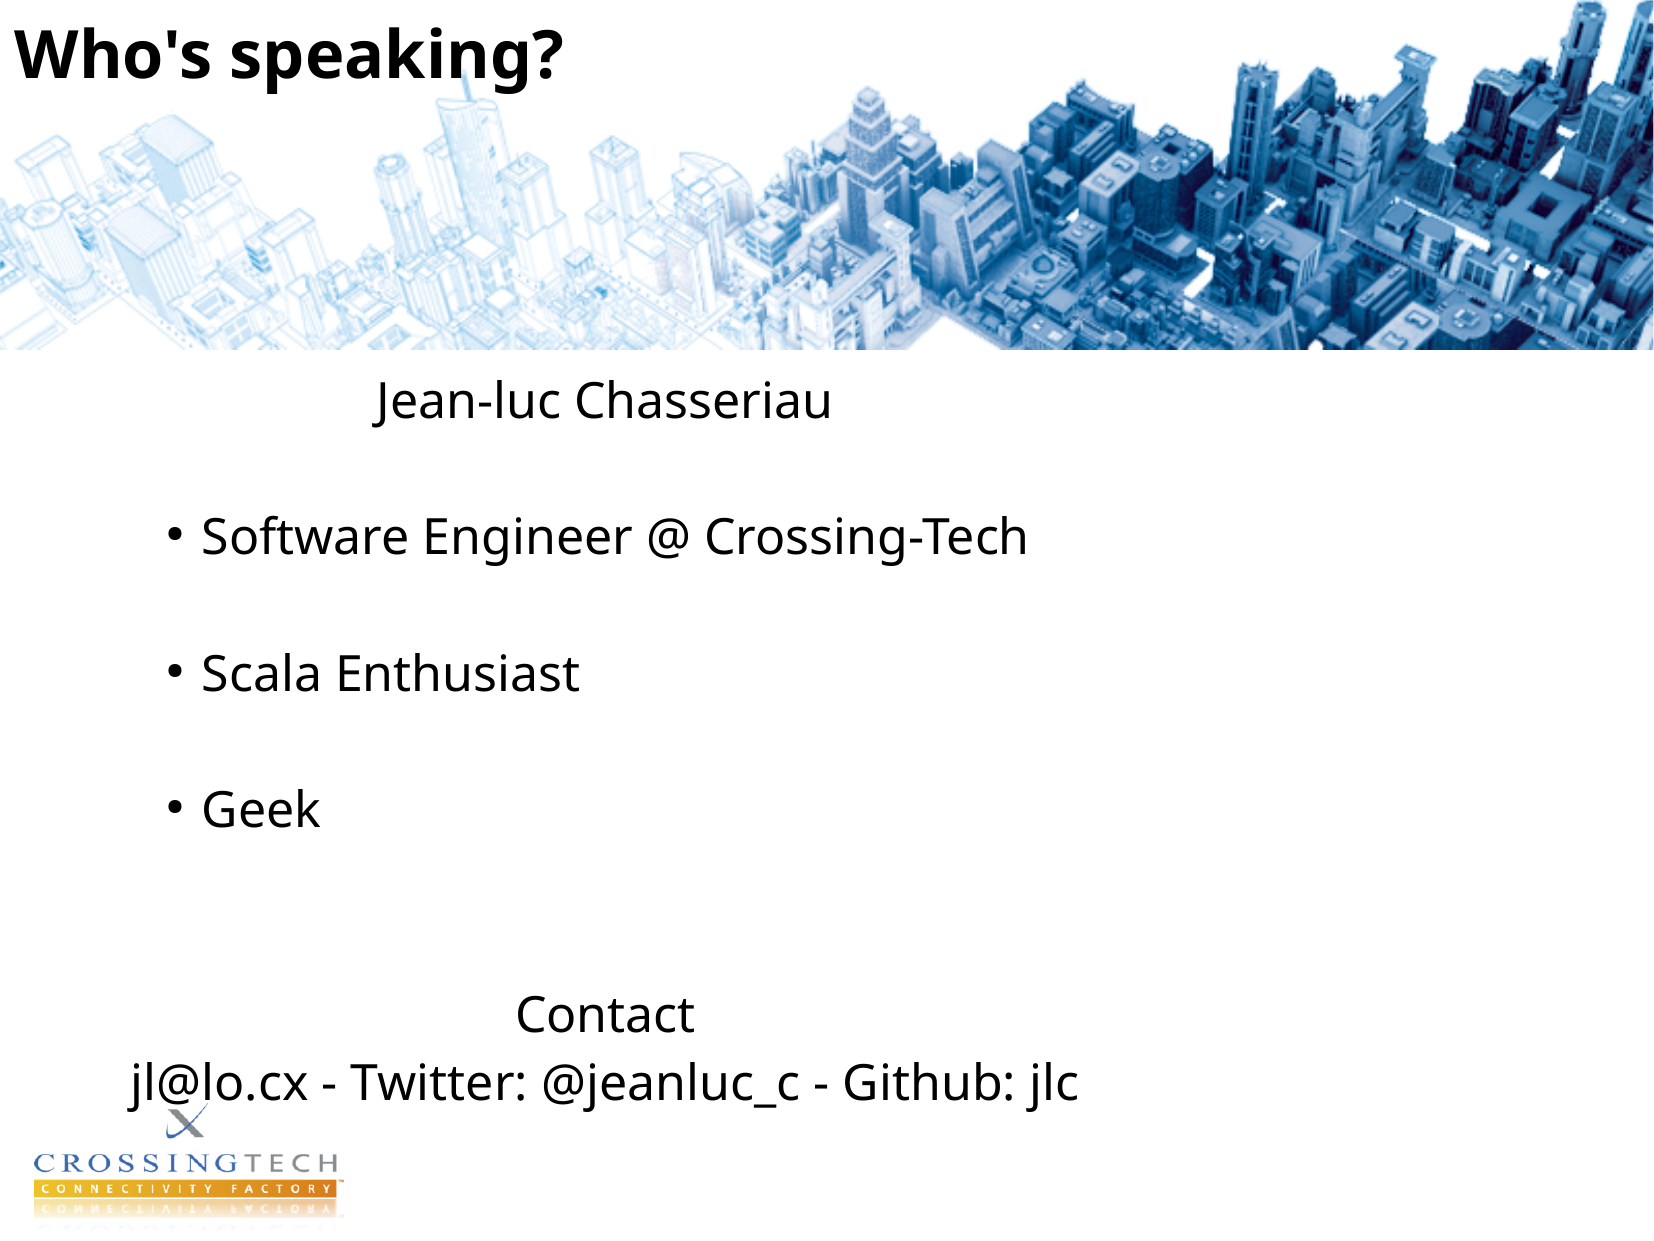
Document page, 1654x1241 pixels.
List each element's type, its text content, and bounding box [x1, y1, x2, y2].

picture [34, 1103, 344, 1237]
picture [0, 0, 1654, 350]
text_box Who's speaking? [0, 0, 632, 93]
text_box Jean-luc Chasseriau Software Engineer @ Crossing-Tech Scala Enthusiast Geek Contact jl@lo.cx - Twitter: @jeanluc_c - Github: jlc [116, 357, 1654, 1051]
